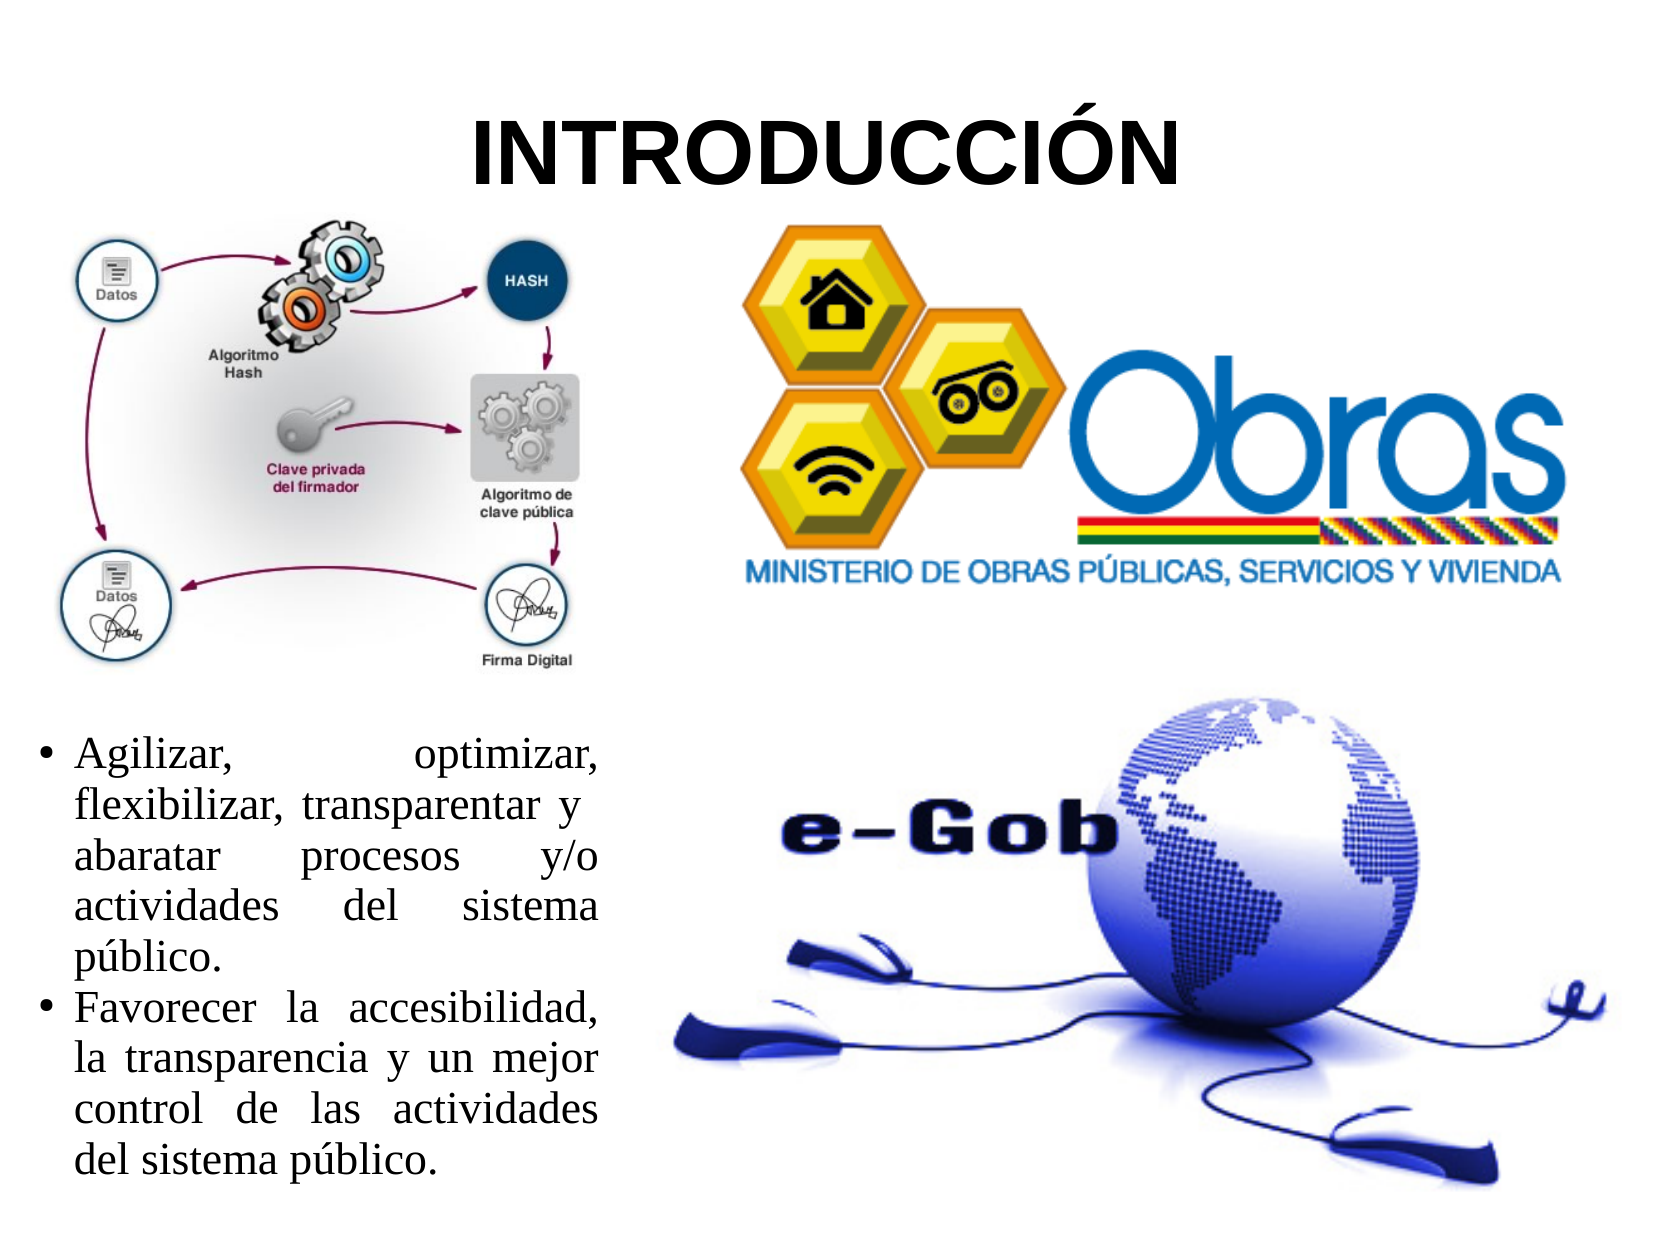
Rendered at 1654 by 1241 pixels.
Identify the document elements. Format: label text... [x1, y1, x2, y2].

text_box Agilizar, optimizar, flexibilizar, transparentar y abaratar procesos y/o actividades del sistema público. Favorecer la accesibilidad, la transparencia y un mejor control de las actividades del sistema público. [23, 720, 615, 1195]
picture [34, 212, 591, 698]
title INTRODUCCIÓN [82, 49, 1571, 257]
picture [739, 224, 1571, 592]
picture [637, 649, 1642, 1222]
